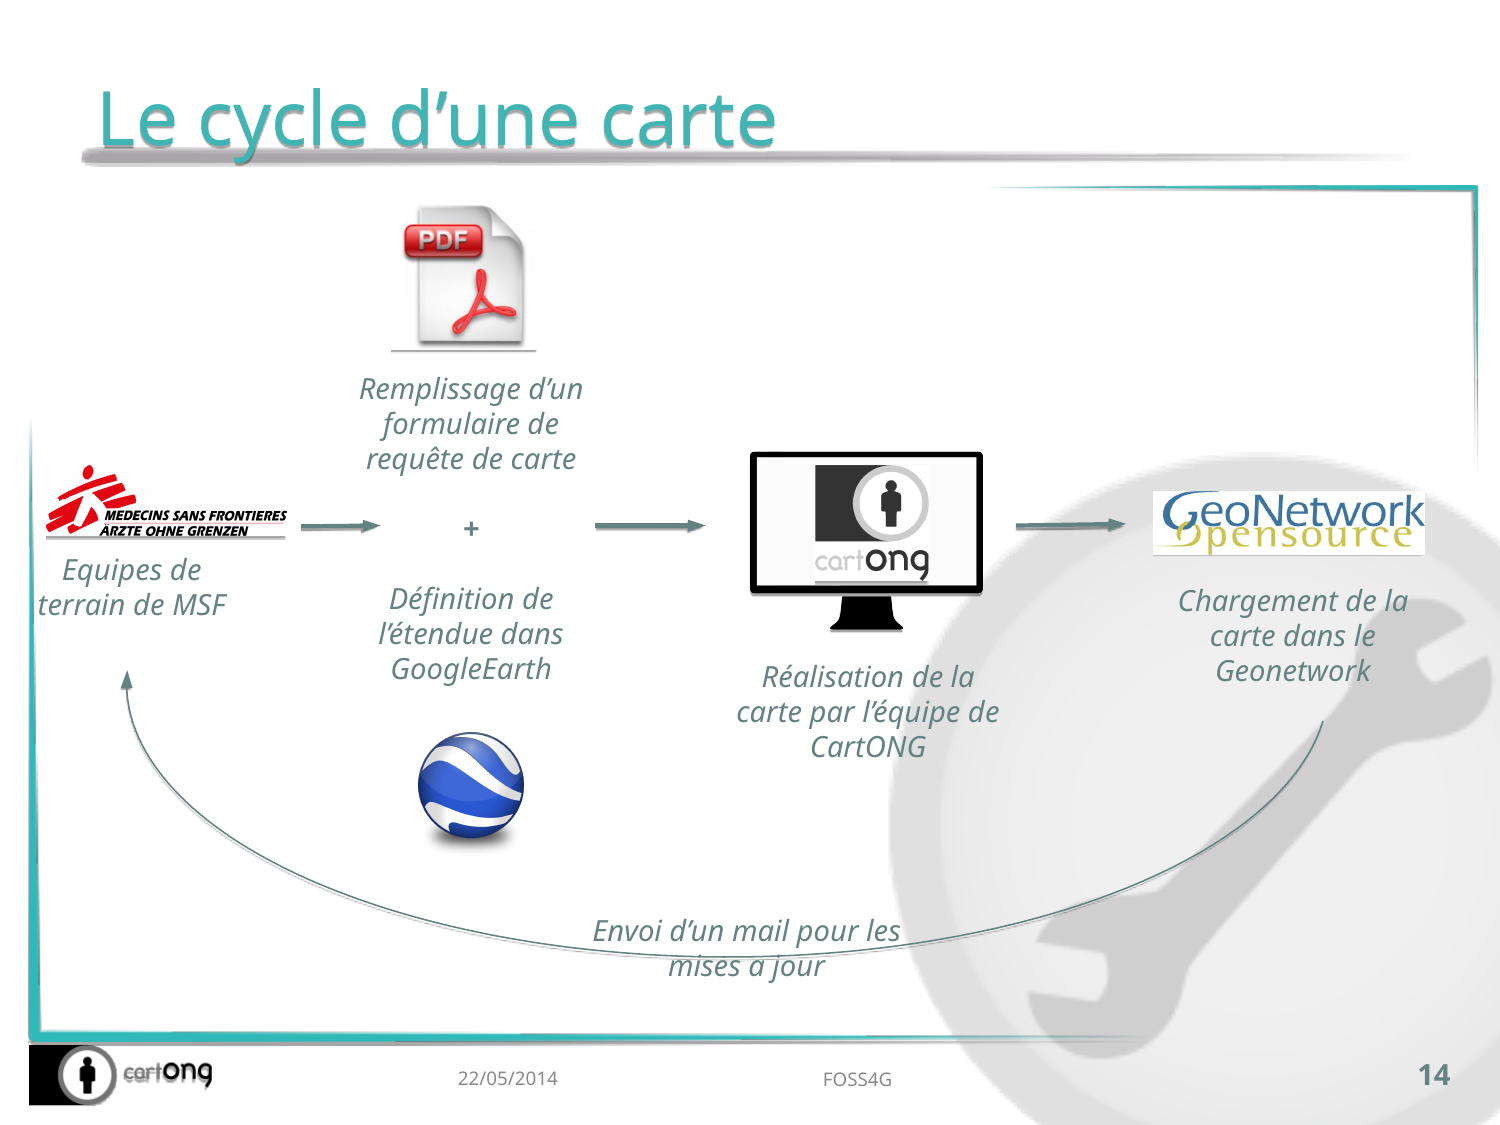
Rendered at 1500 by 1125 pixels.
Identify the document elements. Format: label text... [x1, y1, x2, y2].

text_box Chargement de la carte dans le Geonetwork [1145, 574, 1441, 696]
text_box Remplissage d’un formulaire de requête de carte + Définition de l’étendue dans GoogleEarth [323, 362, 619, 732]
text_box Réalisation de la carte par l’équipe de CartONG [720, 651, 1016, 773]
text_box FOSS4G [620, 1048, 1096, 1109]
picture [418, 732, 524, 858]
text_box Equipes de terrain de MSF [19, 543, 244, 666]
title Le cycle d’une carte [81, 63, 1432, 148]
picture [1153, 491, 1425, 555]
text_box 14 [1387, 1046, 1481, 1107]
picture [746, 450, 995, 638]
text_box Envoi d’un mail pour les mises a jour [575, 905, 919, 991]
text_box 22/05/2014 [442, 1048, 596, 1109]
picture [46, 465, 287, 536]
picture [391, 204, 538, 350]
